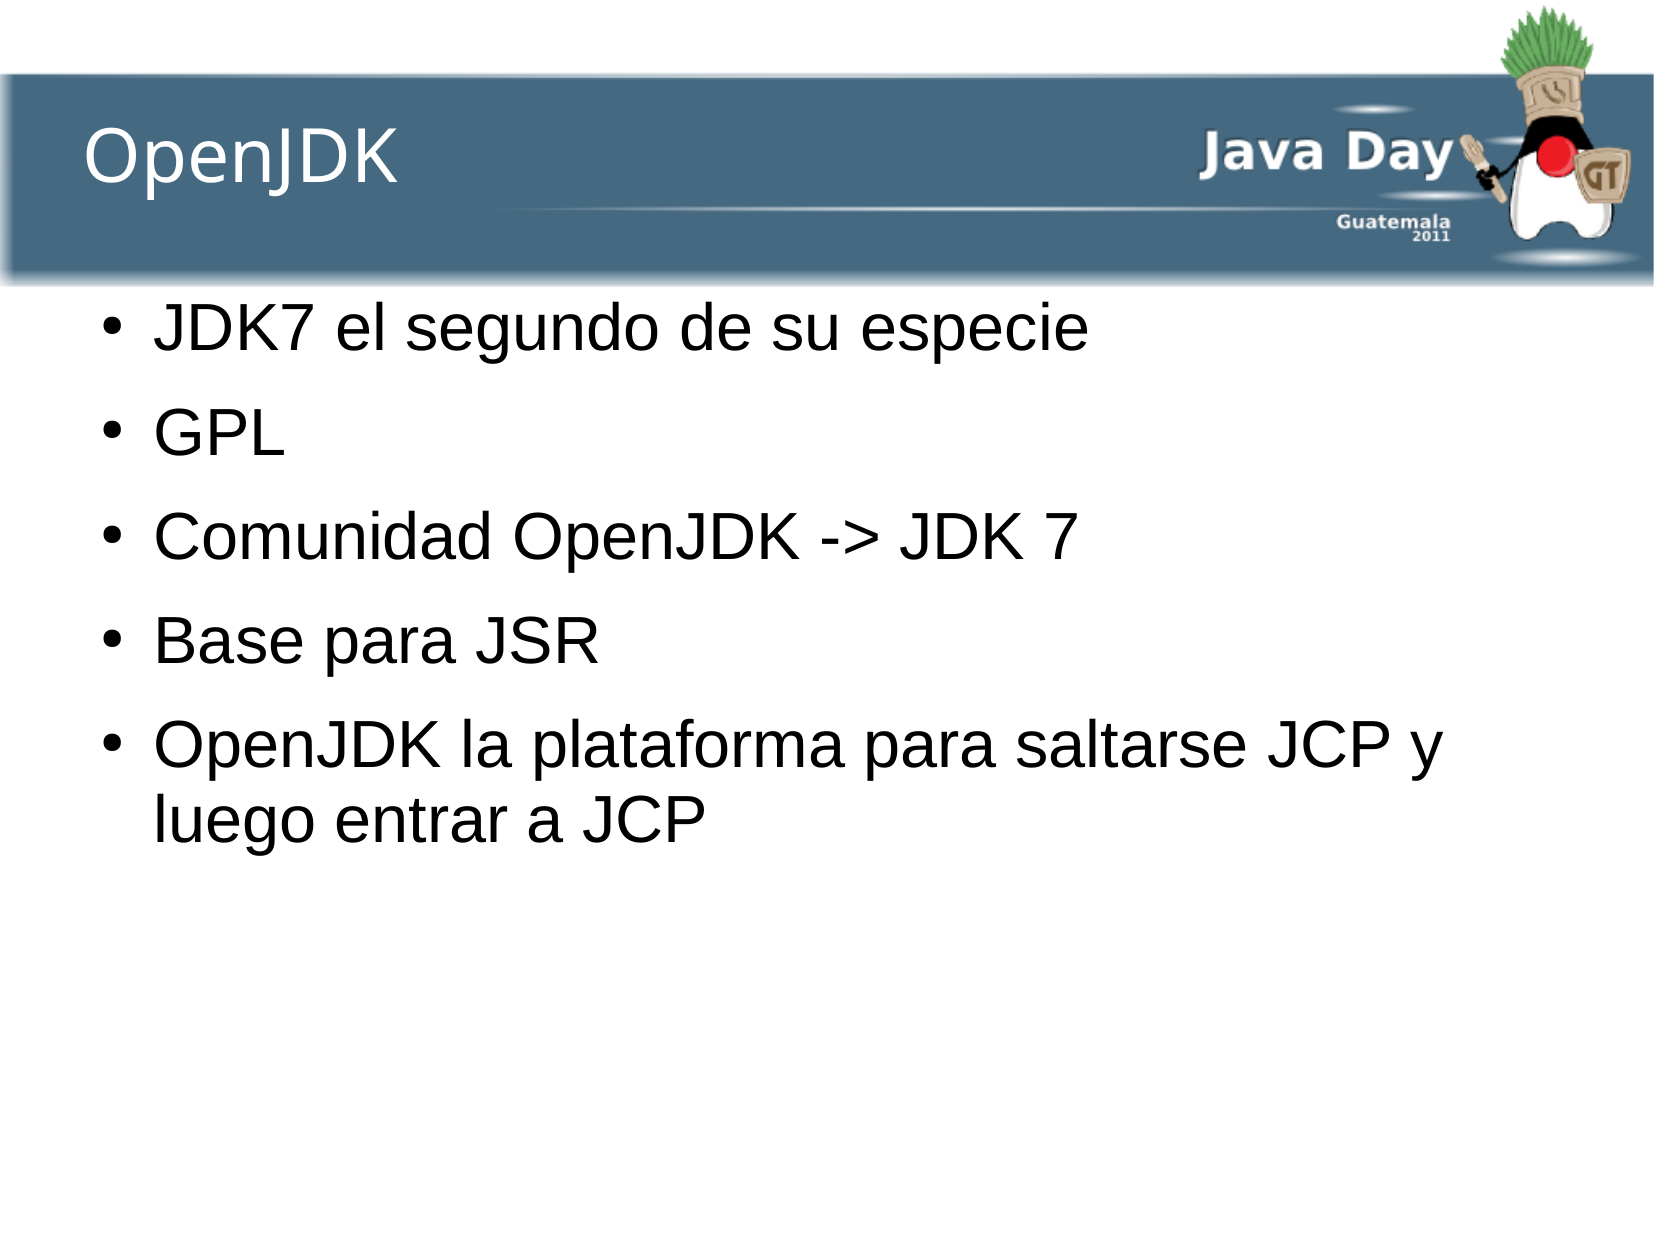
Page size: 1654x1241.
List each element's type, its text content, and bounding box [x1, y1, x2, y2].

title OpenJDK [82, 49, 1571, 257]
list JDK7 el segundo de su especie GPL Comunidad OpenJDK -> JDK 7 Base para JSR OpenJDK la plataforma para saltarse JCP y luego entrar a JCP [82, 290, 1571, 1109]
picture [0, 3, 1654, 287]
